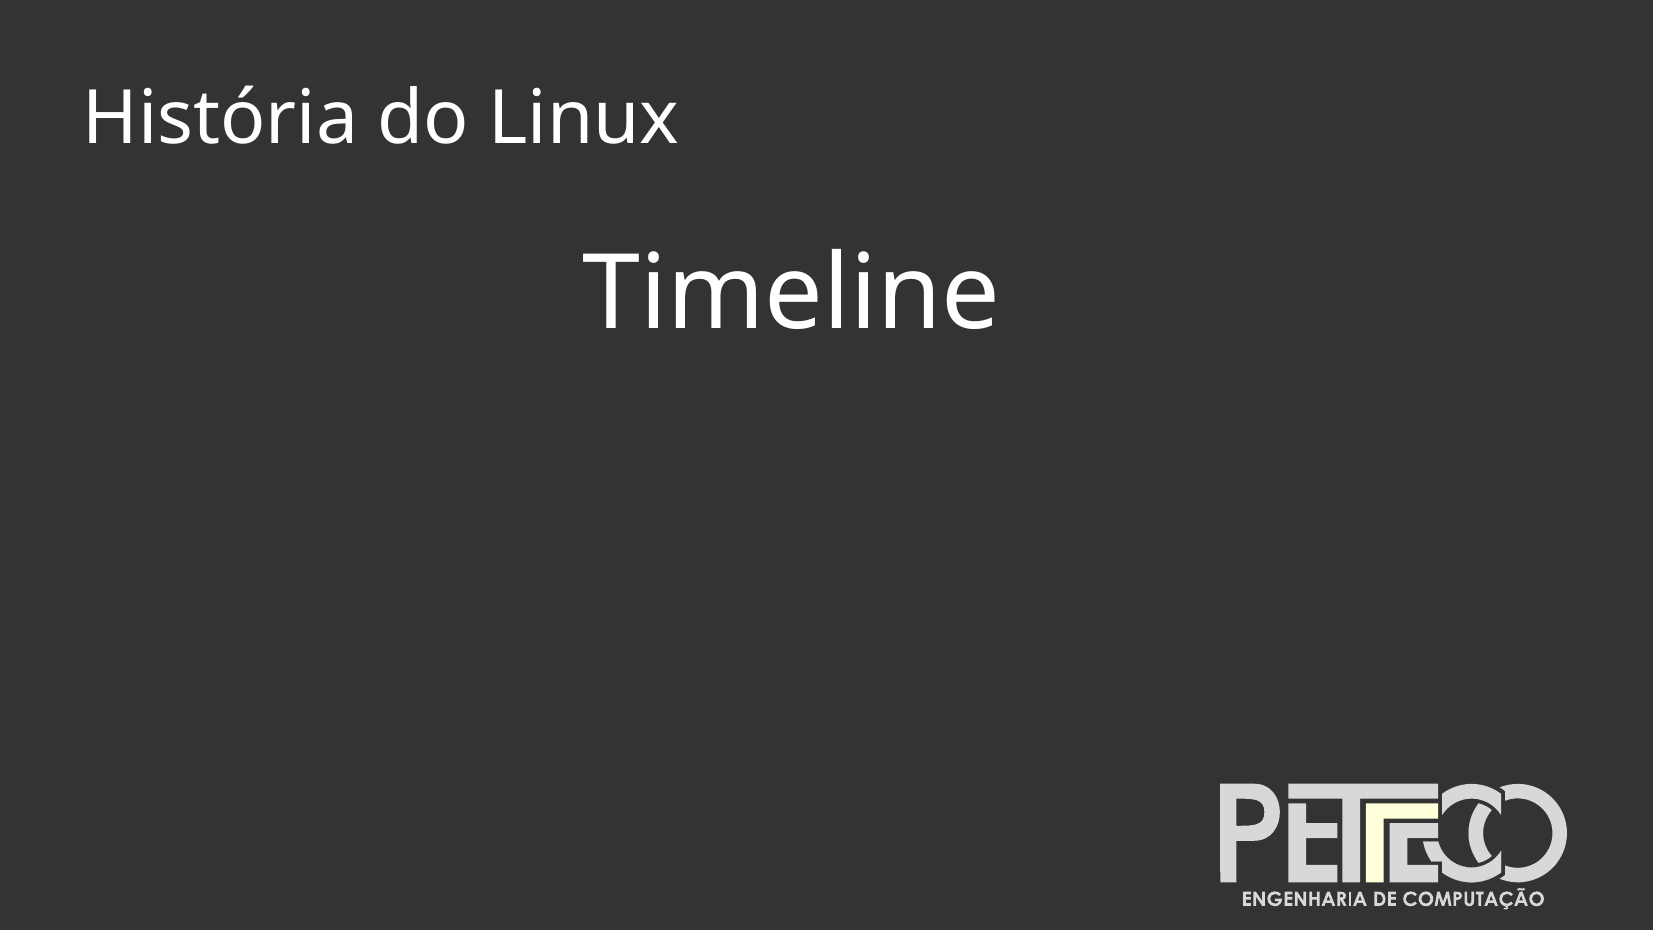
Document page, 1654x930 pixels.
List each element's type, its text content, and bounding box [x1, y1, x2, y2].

title História do Linux [82, 37, 1571, 193]
list Timeline [12, 217, 1501, 757]
